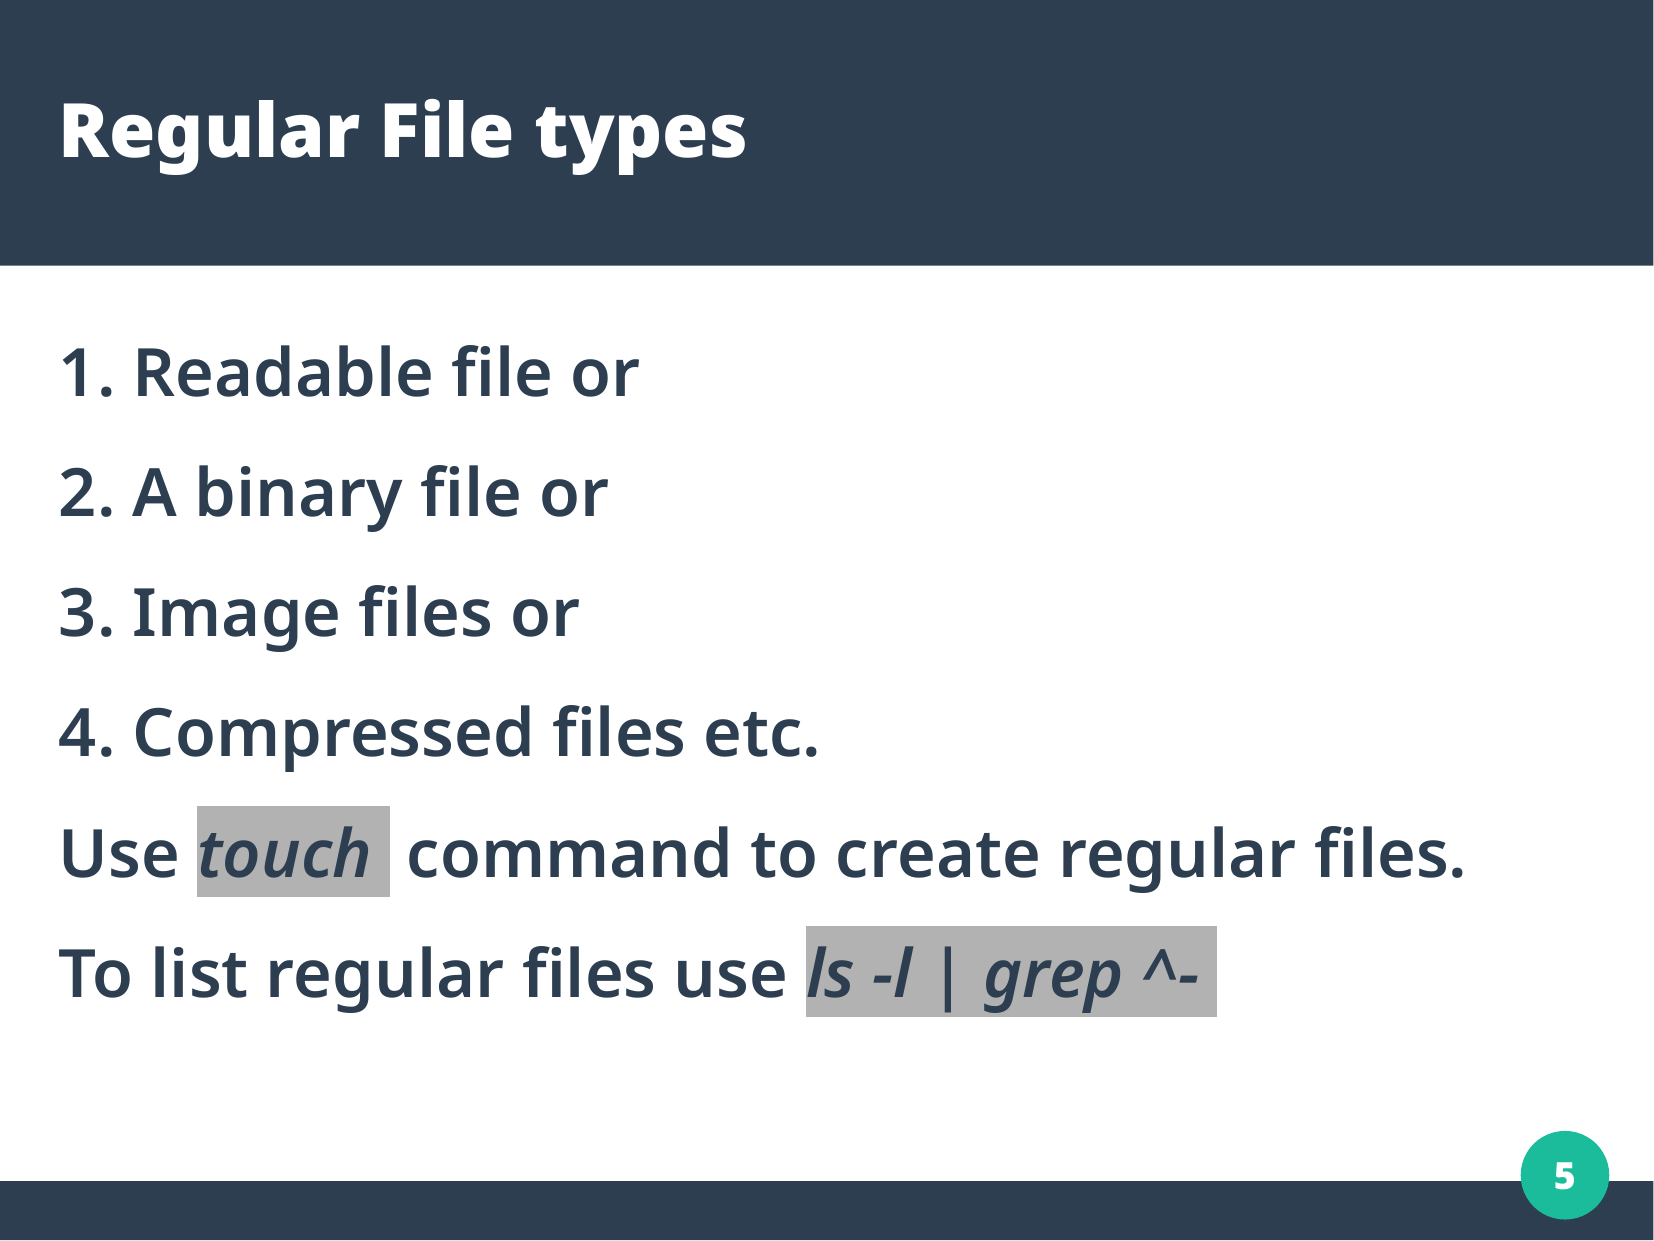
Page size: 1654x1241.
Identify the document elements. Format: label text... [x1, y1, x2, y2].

list 1. Readable file or 2. A binary file or 3. Image files or 4. Compressed files etc. Use touch command to create regular files. To list regular files use ls -l | grep ^- [59, 324, 1595, 1152]
title Regular File types [59, 49, 1595, 207]
